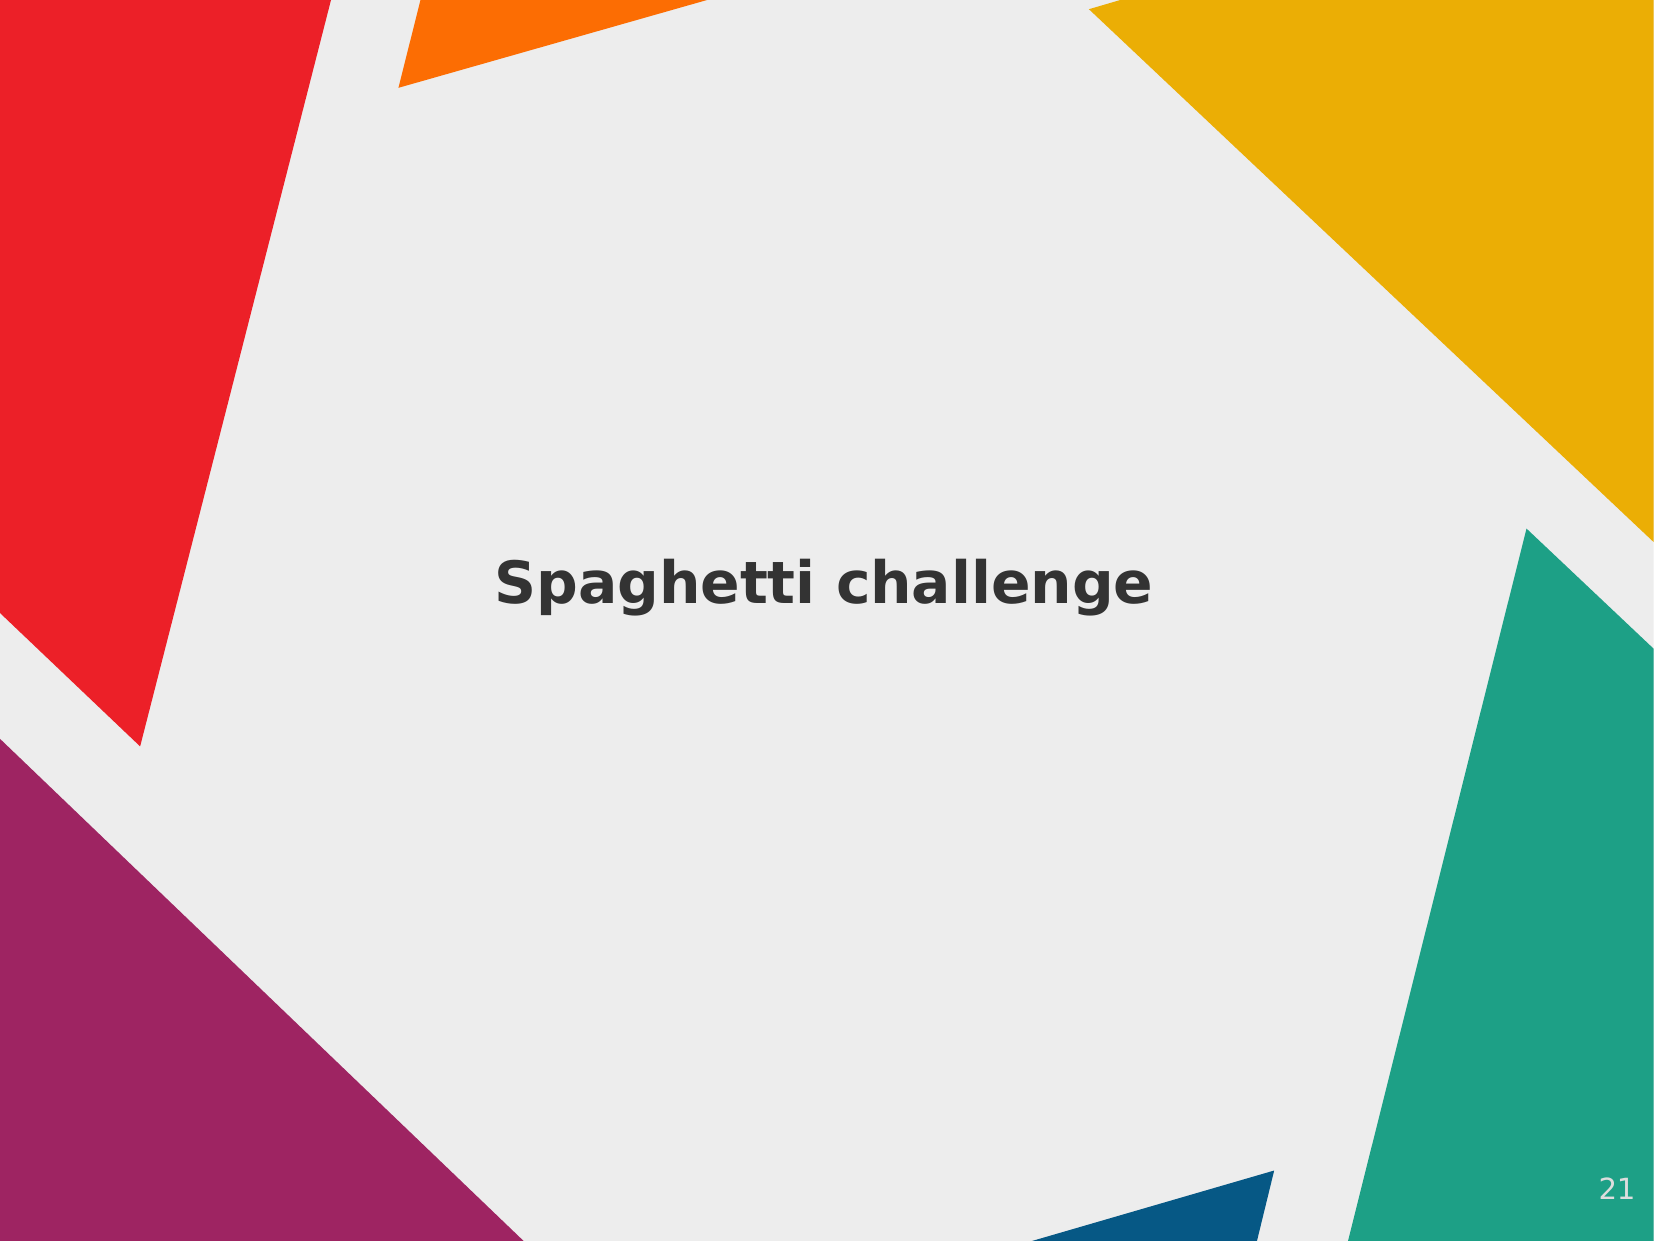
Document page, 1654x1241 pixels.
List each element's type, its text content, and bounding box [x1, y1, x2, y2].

title Spaghetti challenge [283, 480, 1366, 688]
